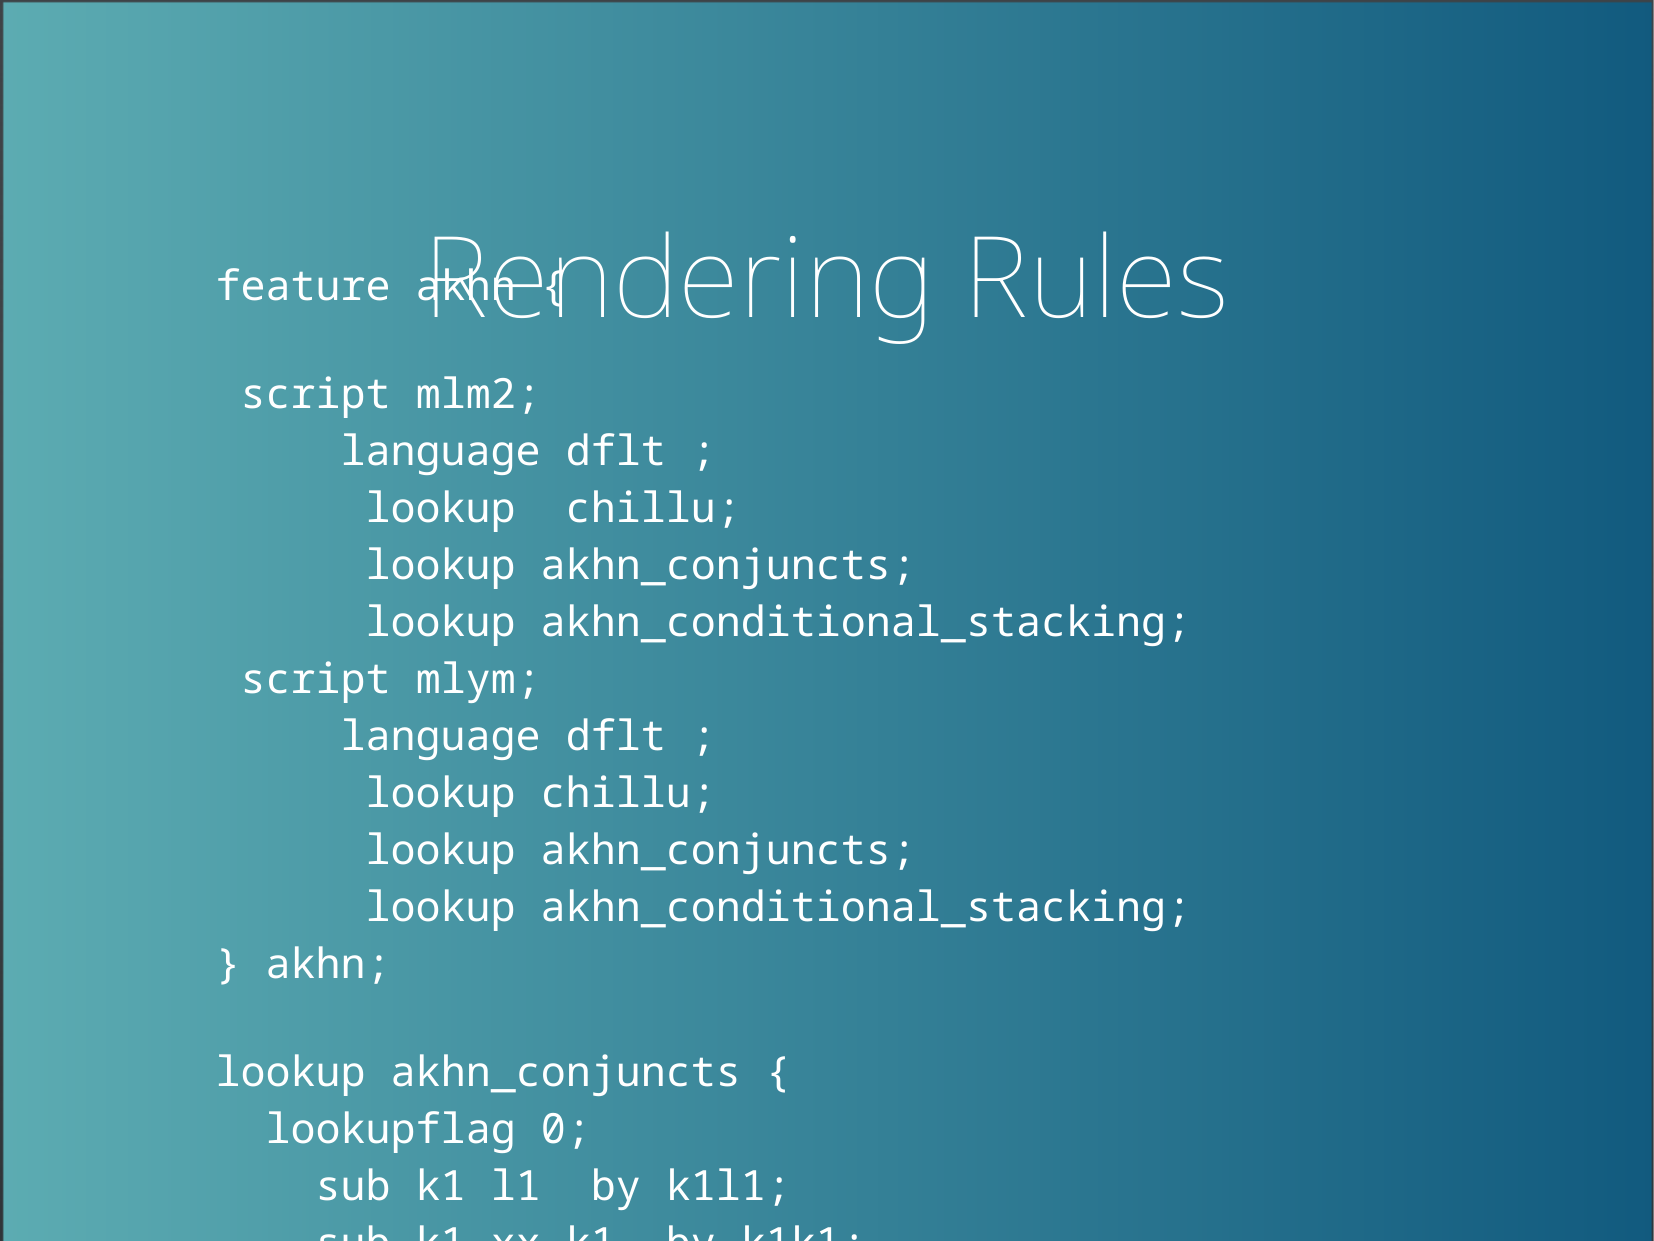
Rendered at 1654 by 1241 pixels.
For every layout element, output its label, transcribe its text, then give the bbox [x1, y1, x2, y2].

picture [373, 1237, 383, 1241]
picture [0, 0, 1654, 1241]
text_box feature akhn { script mlm2; language dflt ; lookup chillu; lookup akhn_conjuncts; lookup akhn_conditional_stacking; script mlym; language dflt ; lookup chillu; lookup akhn_conjuncts; lookup akhn_conditional_stacking; } akhn; lookup akhn_conjuncts { lookupflag 0; sub k1 l1 by k1l1; sub k1 xx k1 by k1k1; [200, 248, 1453, 1134]
text_box Rendering Rules [82, 71, 1571, 323]
picture [673, 1237, 683, 1241]
